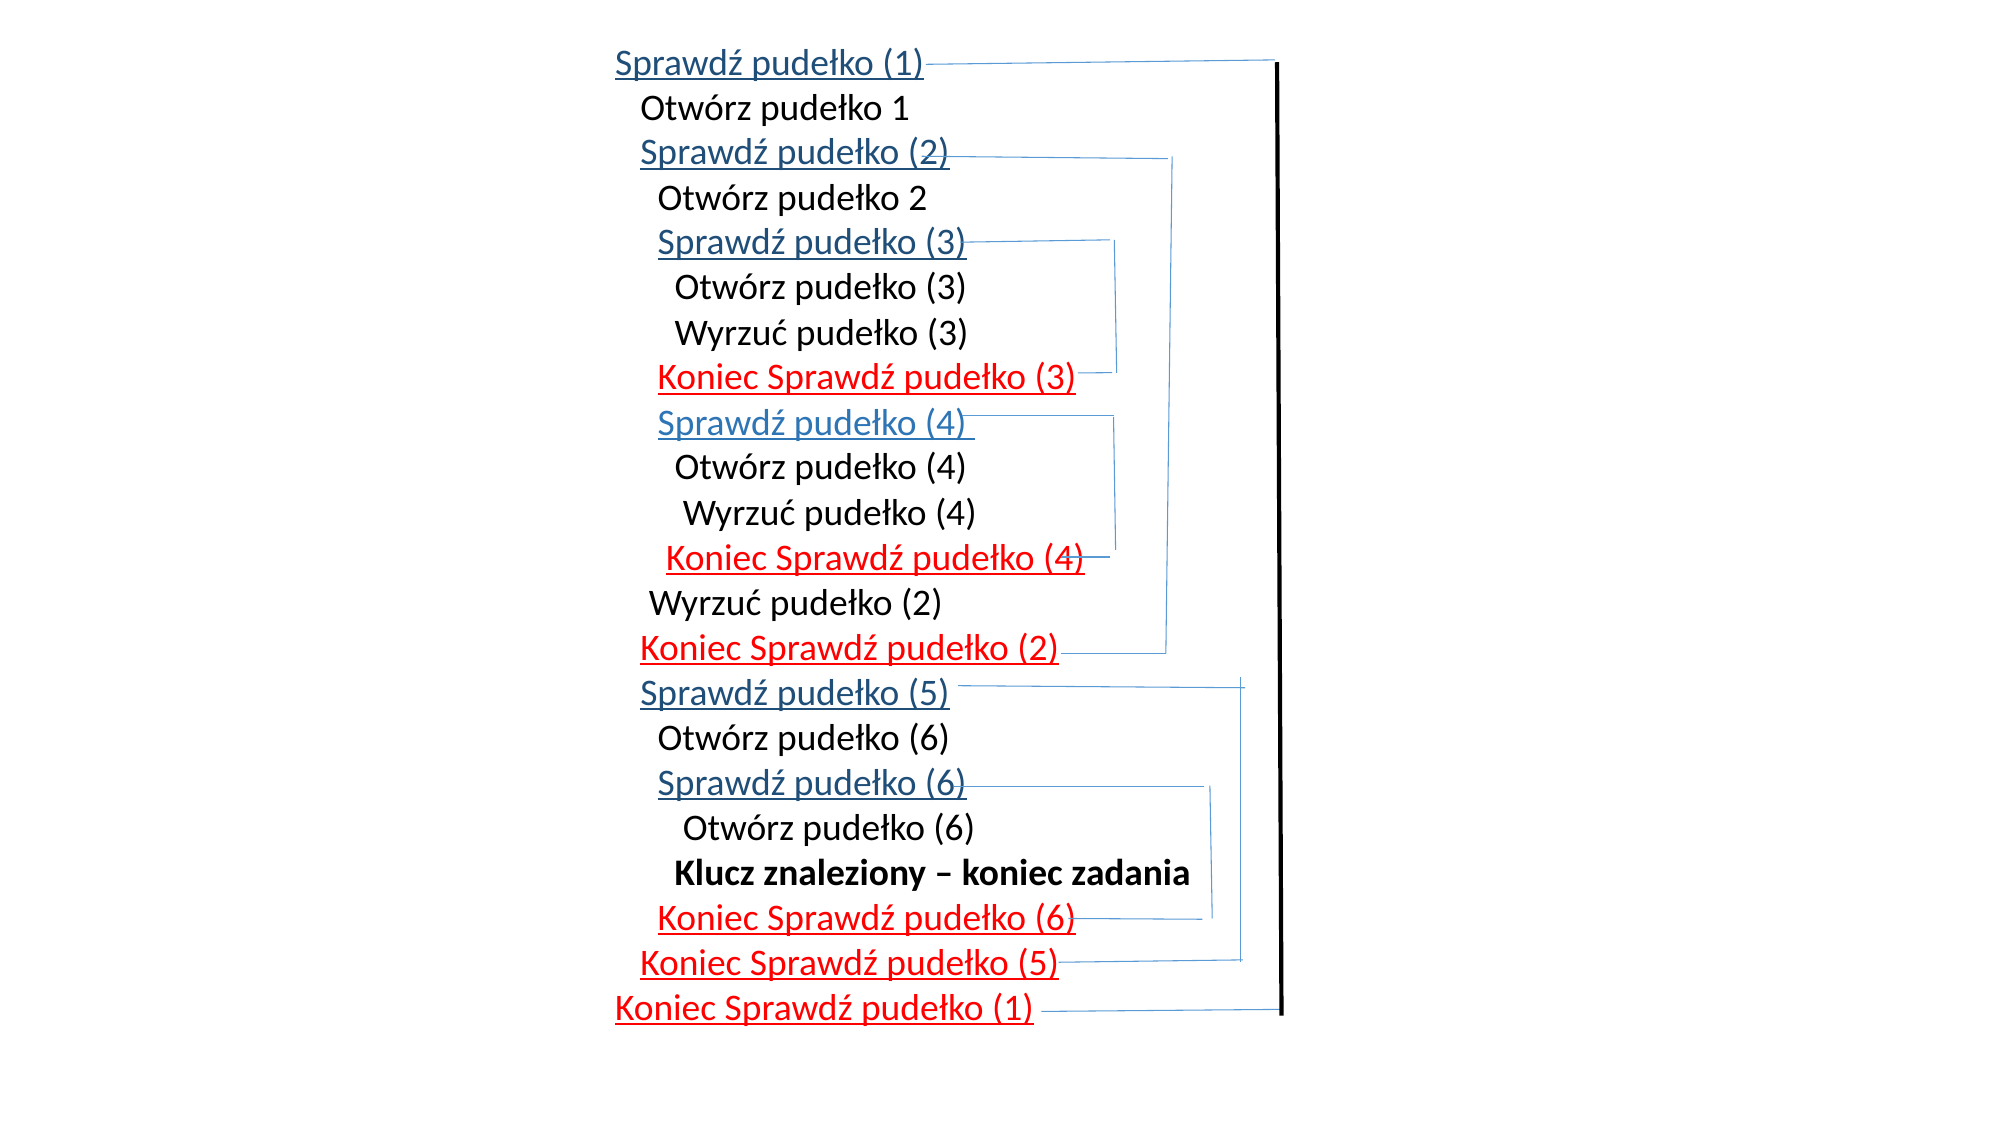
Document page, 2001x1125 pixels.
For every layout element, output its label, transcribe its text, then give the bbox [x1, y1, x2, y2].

text_box Sprawdź pudełko (1) Otwórz pudełko 1 Sprawdź pudełko (2) Otwórz pudełko 2 Sprawdź pudełko (3) Otwórz pudełko (3) Wyrzuć pudełko (3) Koniec Sprawdź pudełko (3) Sprawdź pudełko (4) Otwórz pudełko (4) Wyrzuć pudełko (4) Koniec Sprawdź pudełko (4) Wyrzuć pudełko (2) Koniec Sprawdź pudełko (2) Sprawdź pudełko (5) Otwórz pudełko (6) Sprawdź pudełko (6) Otwórz pudełko (6) Klucz znaleziony – koniec zadania Koniec Sprawdź pudełko (6) Koniec Sprawdź pudełko (5) Koniec Sprawdź pudełko (1) [600, 29, 1299, 1045]
